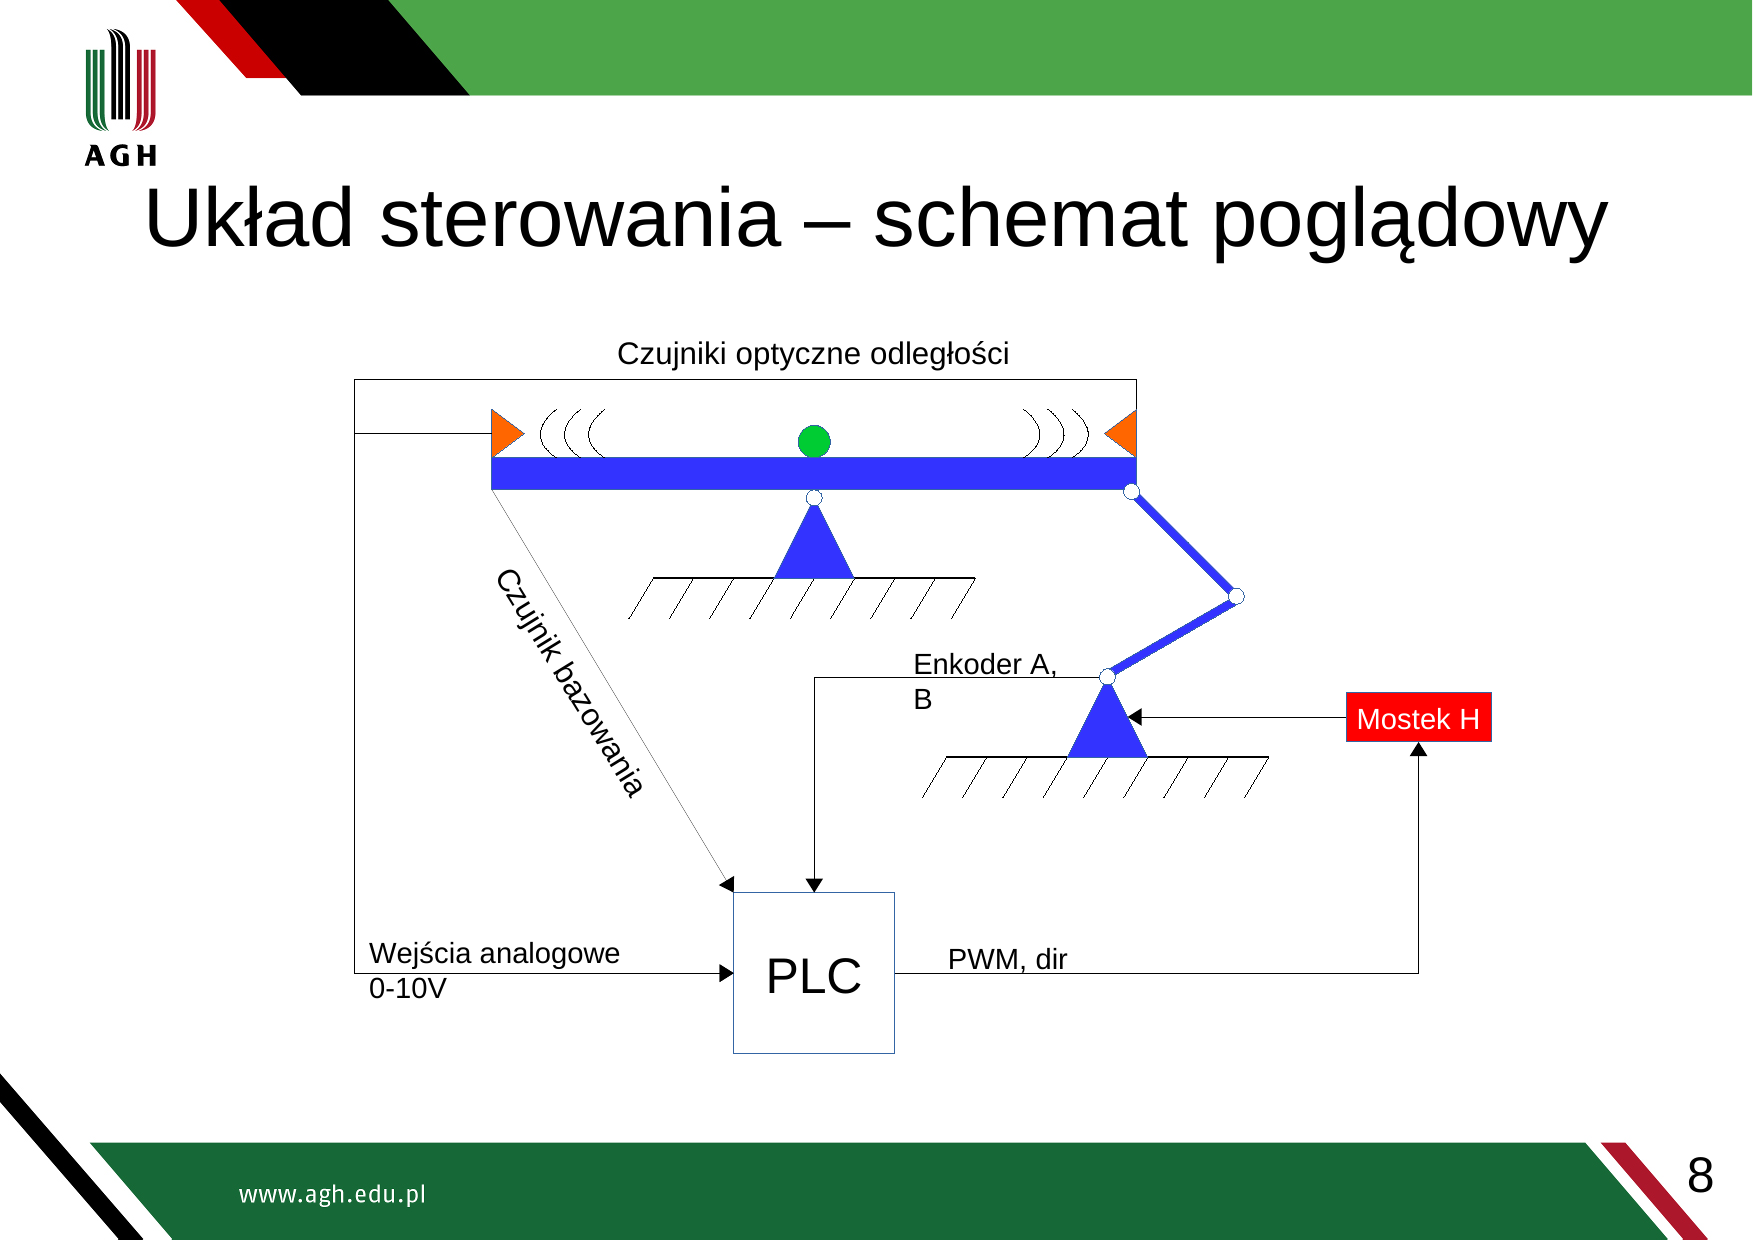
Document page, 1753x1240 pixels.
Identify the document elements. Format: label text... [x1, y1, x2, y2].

picture [0, 0, 1753, 1240]
text_box Mostek H [1346, 692, 1492, 742]
title Układ sterowania – schemat poglądowy [131, 110, 1622, 317]
text_box [491, 409, 1245, 758]
text_box Czujnik bazowania [474, 543, 674, 823]
text_box Enkoder A, B [898, 637, 1100, 697]
text_box PLC [733, 892, 895, 1054]
text_box Wejścia analogowe 0-10V [354, 927, 697, 1012]
text_box Czujniki optyczne odległości [602, 325, 1170, 378]
text_box PWM, dir [933, 933, 1134, 993]
